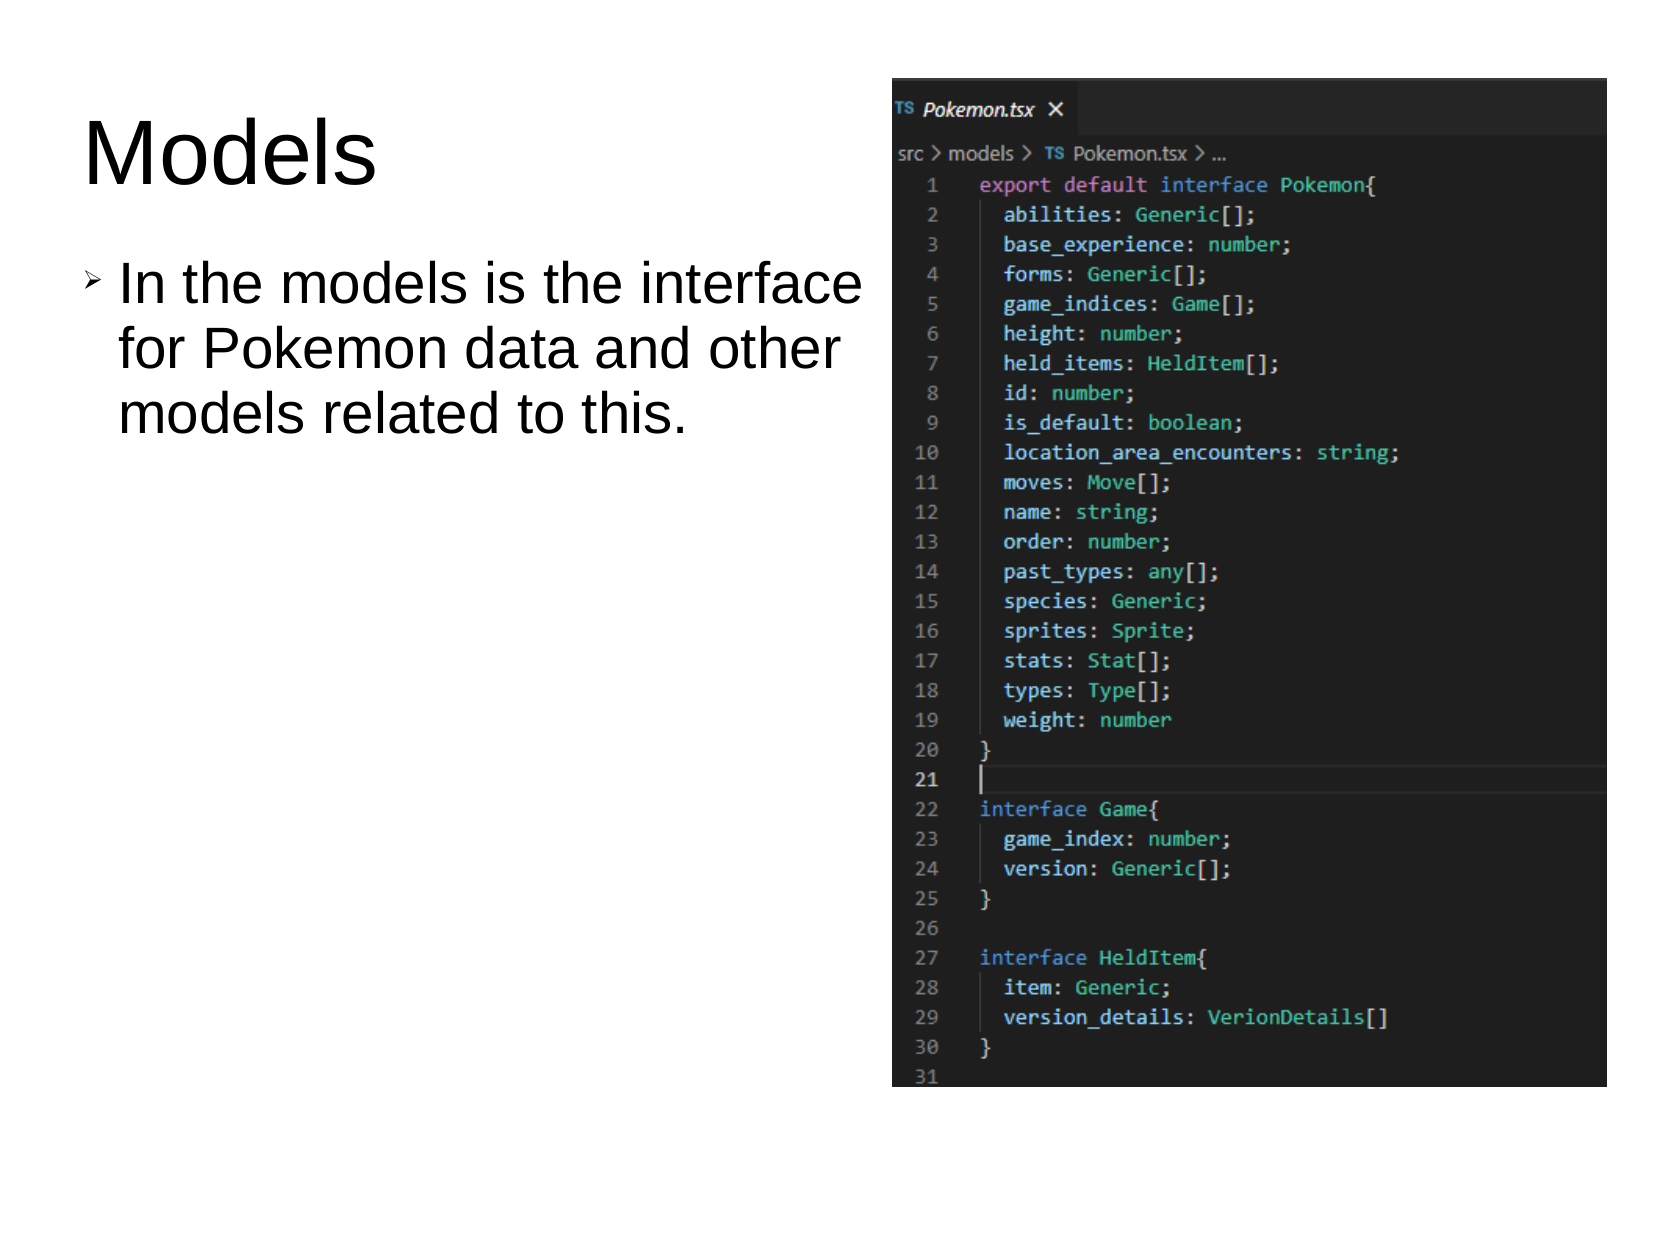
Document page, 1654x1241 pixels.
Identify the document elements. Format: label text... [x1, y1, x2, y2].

title Models [82, 49, 1571, 257]
picture [892, 78, 1607, 1087]
subtitle In the models is the interface for Pokemon data and other models related to this. [82, 212, 875, 485]
